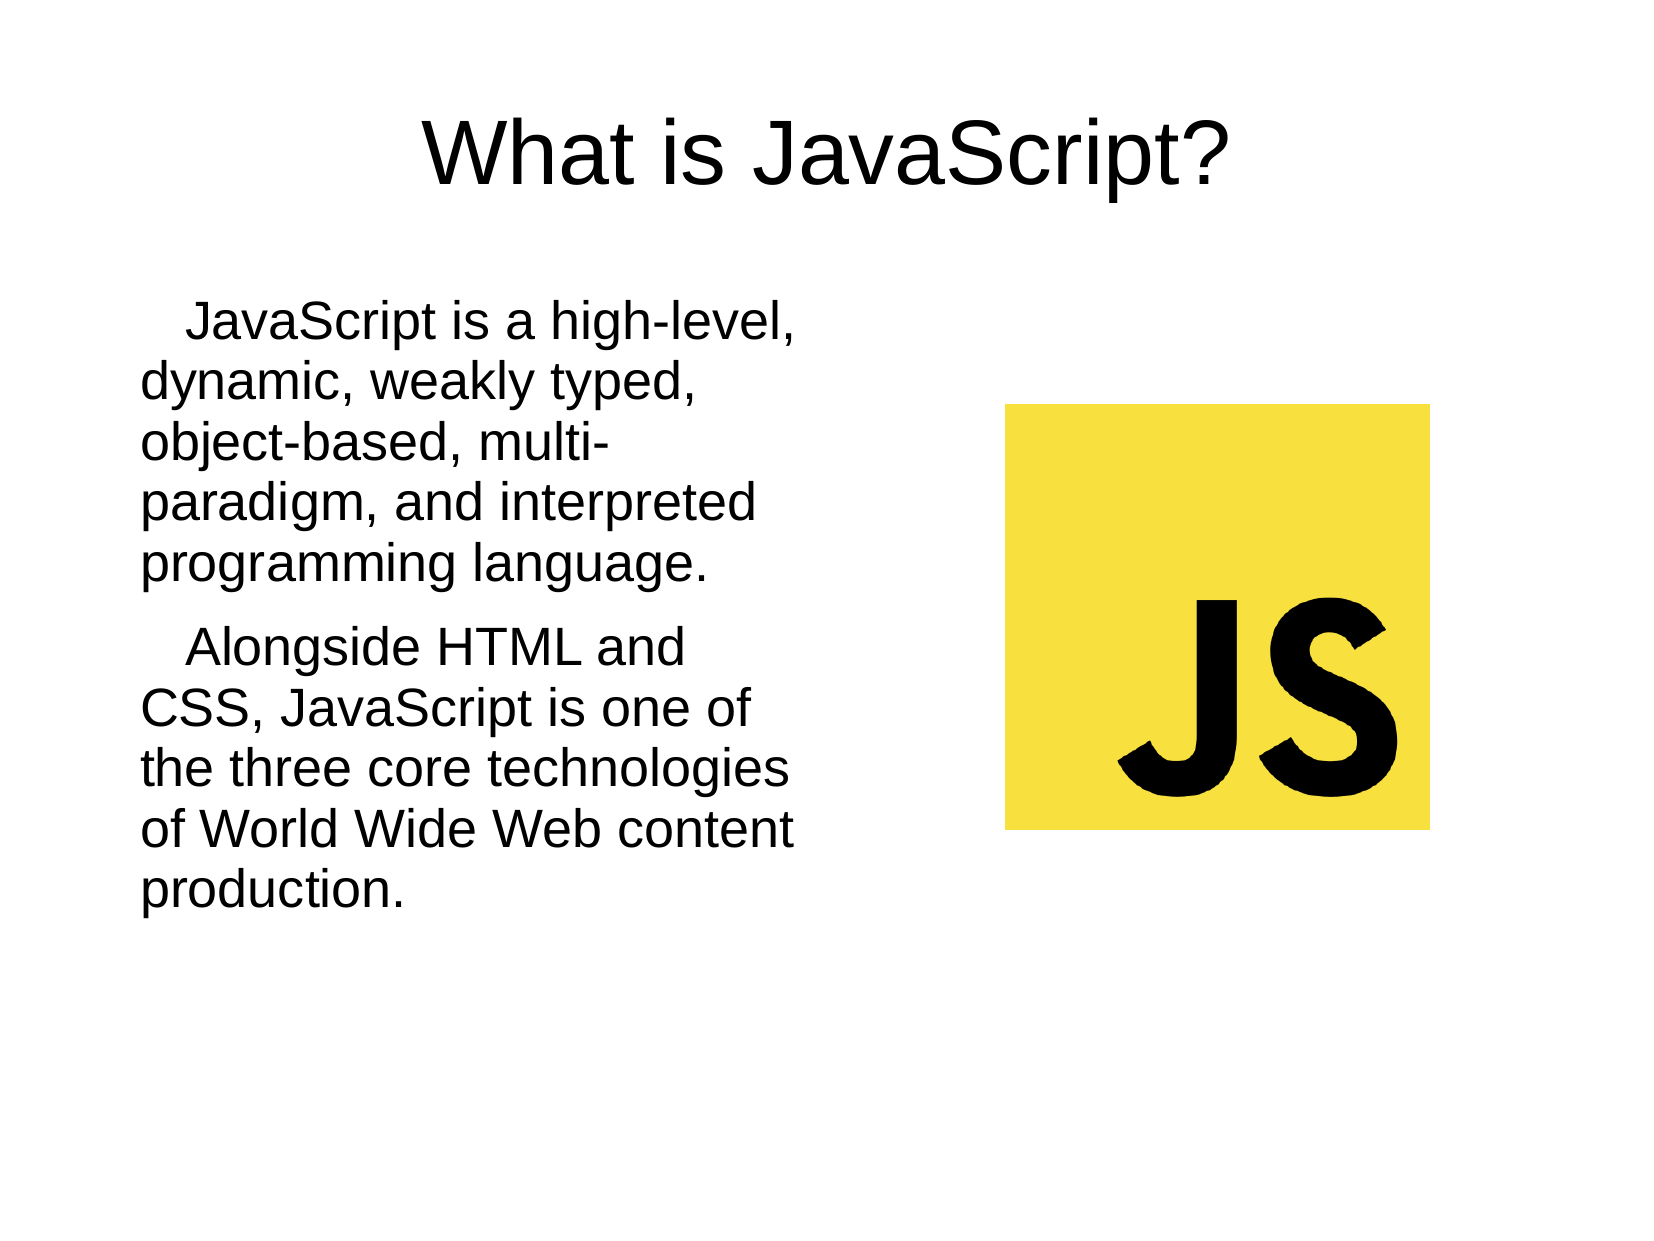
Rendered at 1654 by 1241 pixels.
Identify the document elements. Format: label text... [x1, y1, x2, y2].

list JavaScript is a high-level, dynamic, weakly typed, object-based, multi-paradigm, and interpreted programming language. Alongside HTML and CSS, JavaScript is one of the three core technologies of World Wide Web content production. [82, 290, 809, 1010]
title What is JavaScript? [82, 49, 1571, 257]
picture [1005, 404, 1430, 830]
